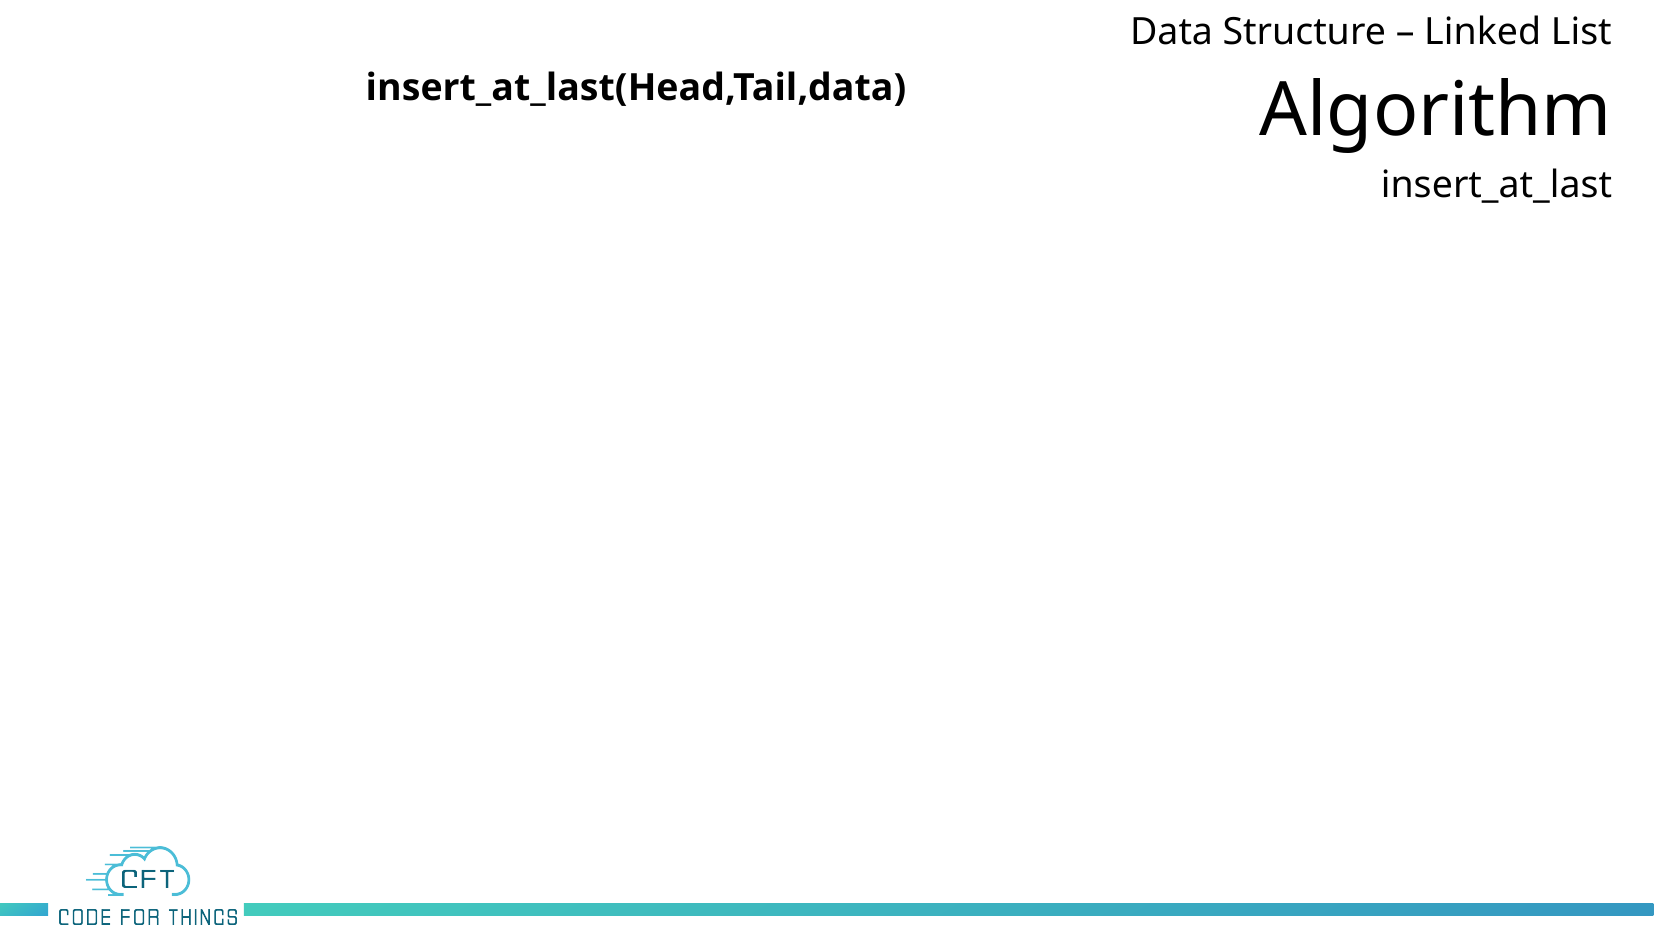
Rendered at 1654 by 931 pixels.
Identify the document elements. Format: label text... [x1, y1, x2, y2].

text_box insert_at_last(Head,Tail,data) [350, 53, 1063, 171]
title Data Structure – Linked List Algorithm insert_at_last [1093, 0, 1613, 216]
picture [59, 846, 237, 925]
